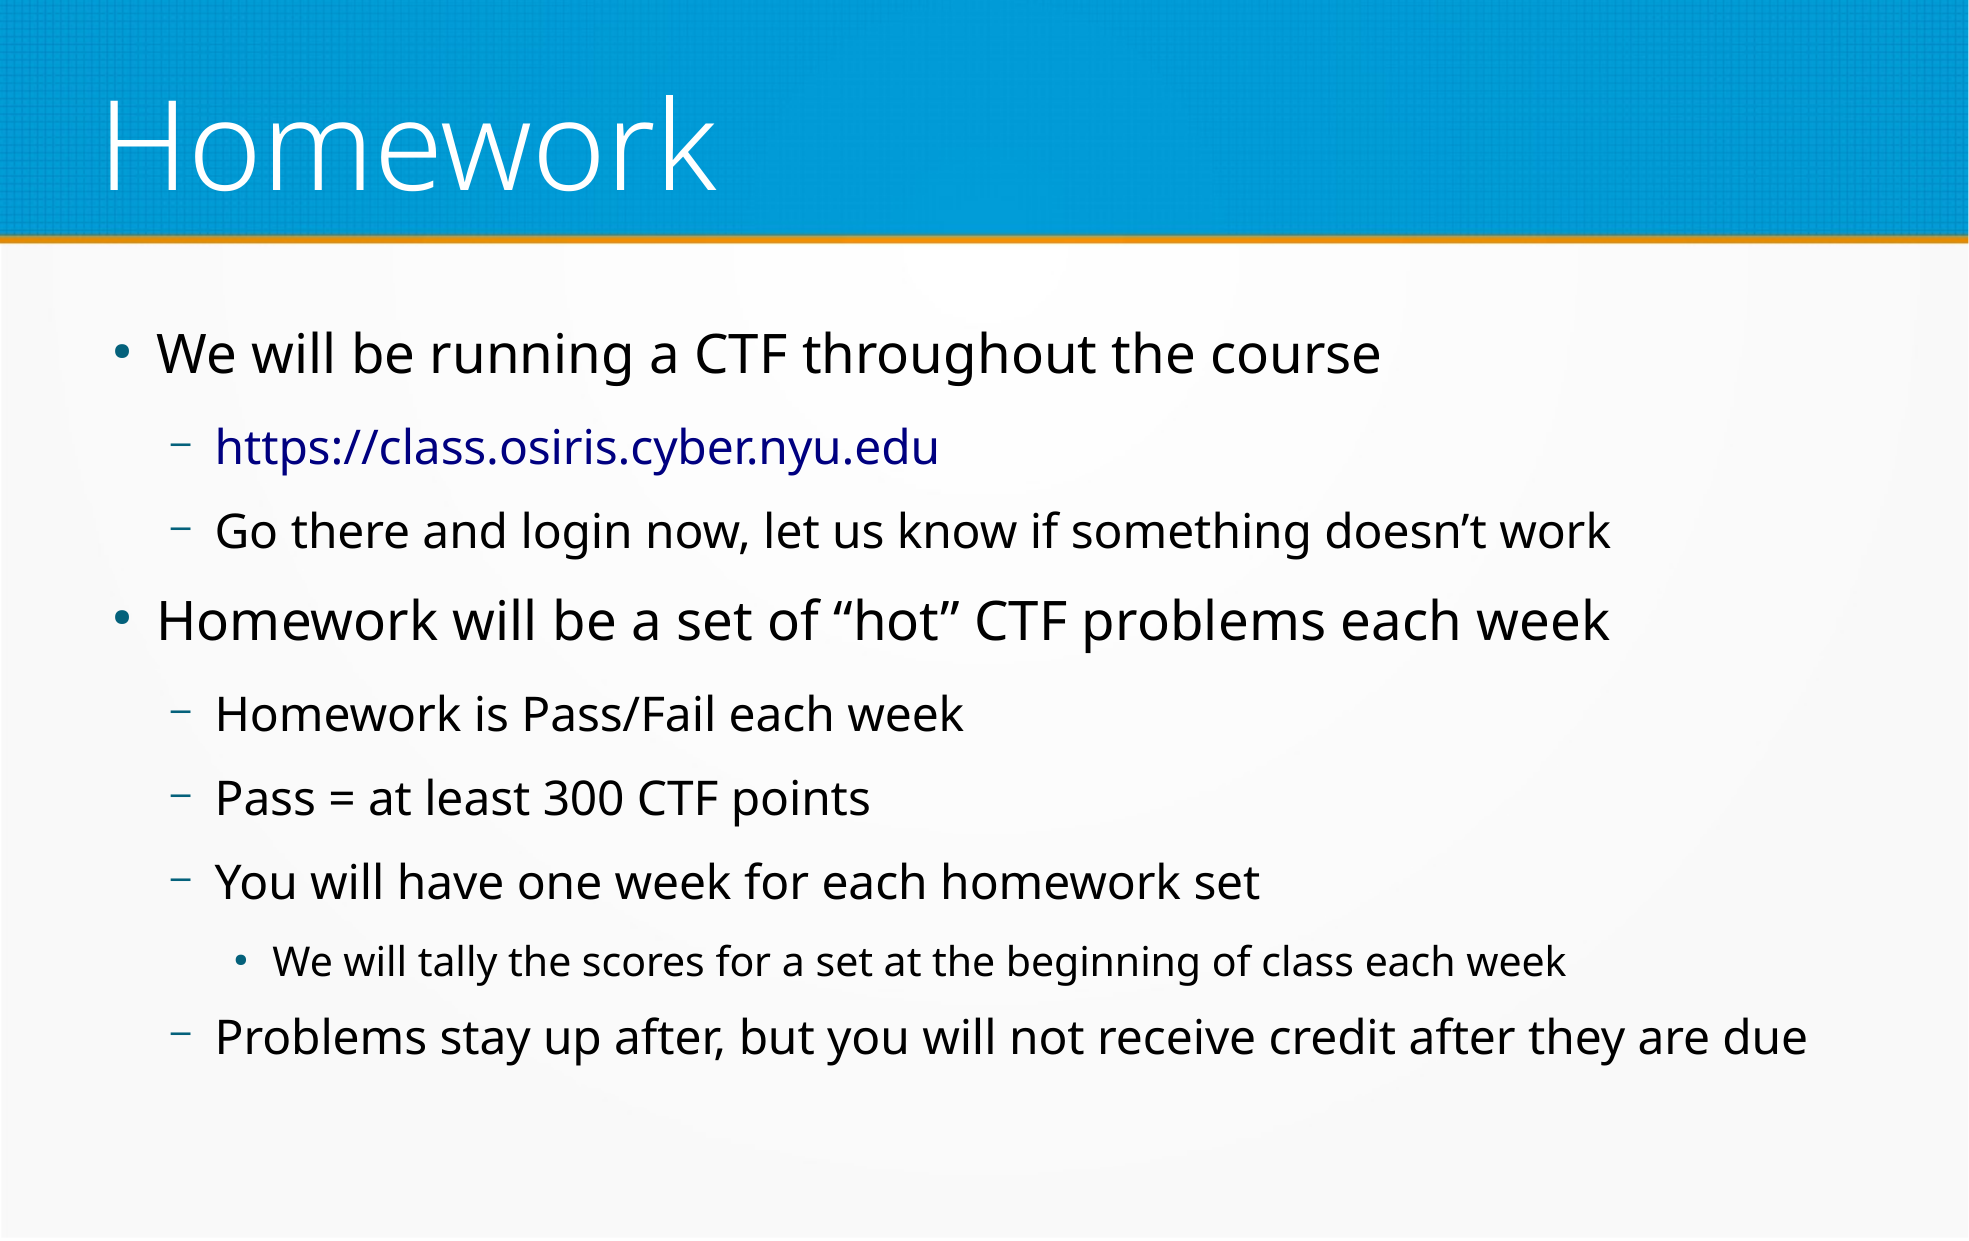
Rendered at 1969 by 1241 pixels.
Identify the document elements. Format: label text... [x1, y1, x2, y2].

picture [0, 233, 1969, 1241]
title Homework [98, 19, 1870, 227]
list We will be running a CTF throughout the course https://class.osiris.cyber.nyu.edu Go there and login now, let us know if something doesn’t work Homework will be a set of “hot” CTF problems each week Homework is Pass/Fail each week Pass = at least 300 CTF points You will have one week for each homework set We will tally the scores for a set at the beginning of class each week Problems stay up after, but you will not receive credit after they are due [98, 315, 1861, 1081]
